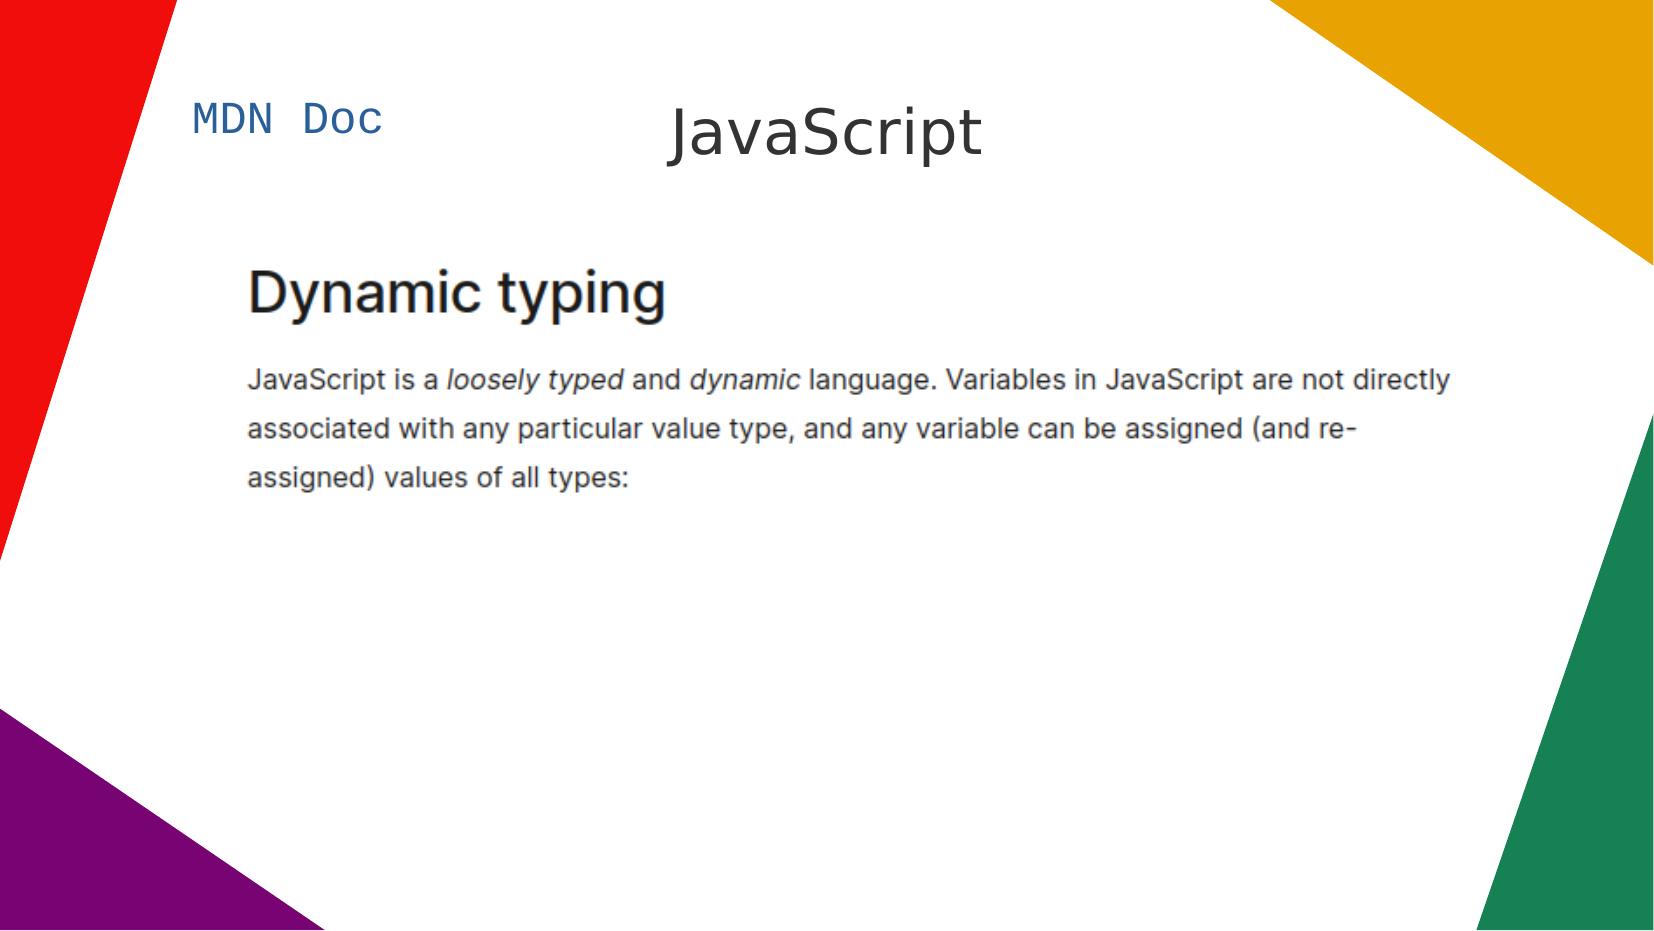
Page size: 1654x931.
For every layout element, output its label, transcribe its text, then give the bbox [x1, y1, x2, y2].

title JavaScript [118, 59, 1536, 207]
picture [206, 236, 1460, 519]
text_box MDN Doc [177, 88, 493, 145]
